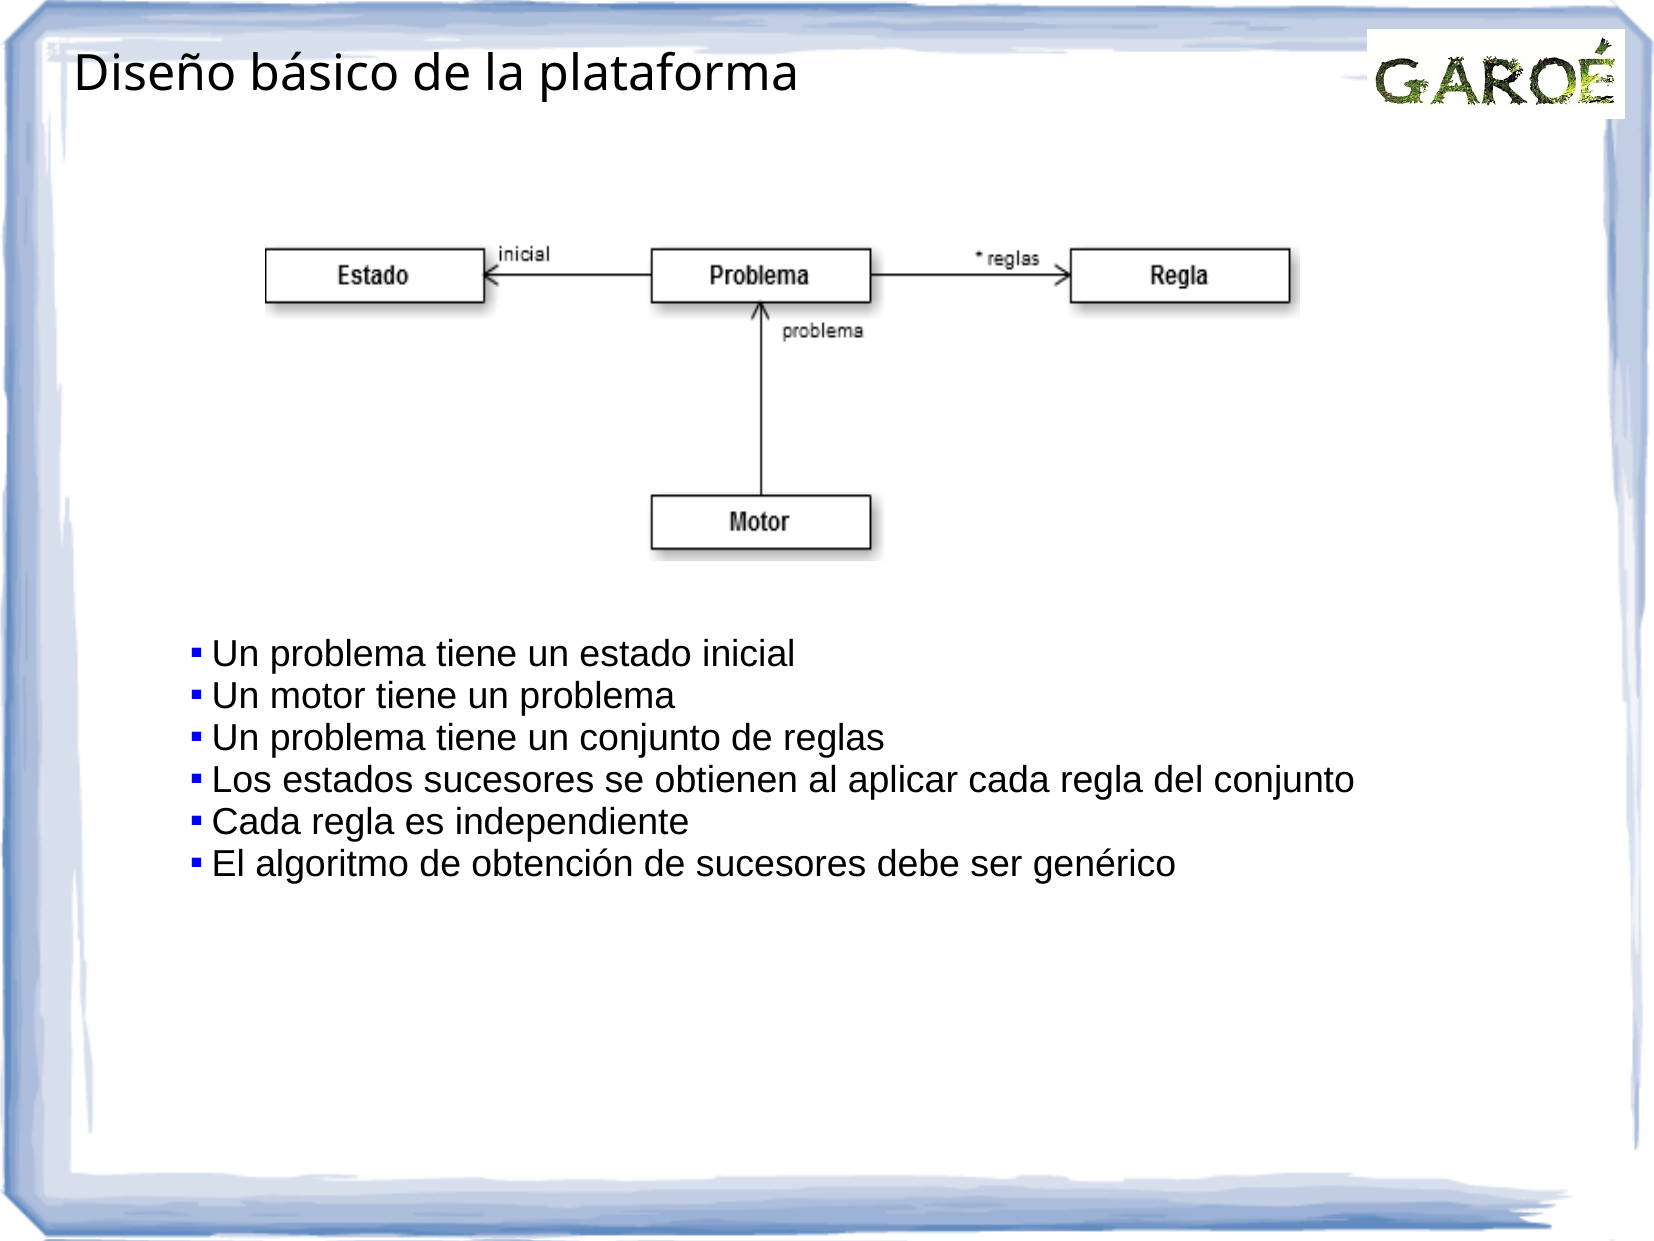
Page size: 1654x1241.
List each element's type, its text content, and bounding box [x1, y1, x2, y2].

picture [0, 0, 1654, 1241]
text_box Un problema tiene un estado inicial Un motor tiene un problema Un problema tiene un conjunto de reglas Los estados sucesores se obtienen al aplicar cada regla del conjunto Cada regla es independiente El algoritmo de obtención de sucesores debe ser genérico [177, 625, 1506, 893]
text_box Diseño básico de la plataforma [59, 29, 1367, 115]
